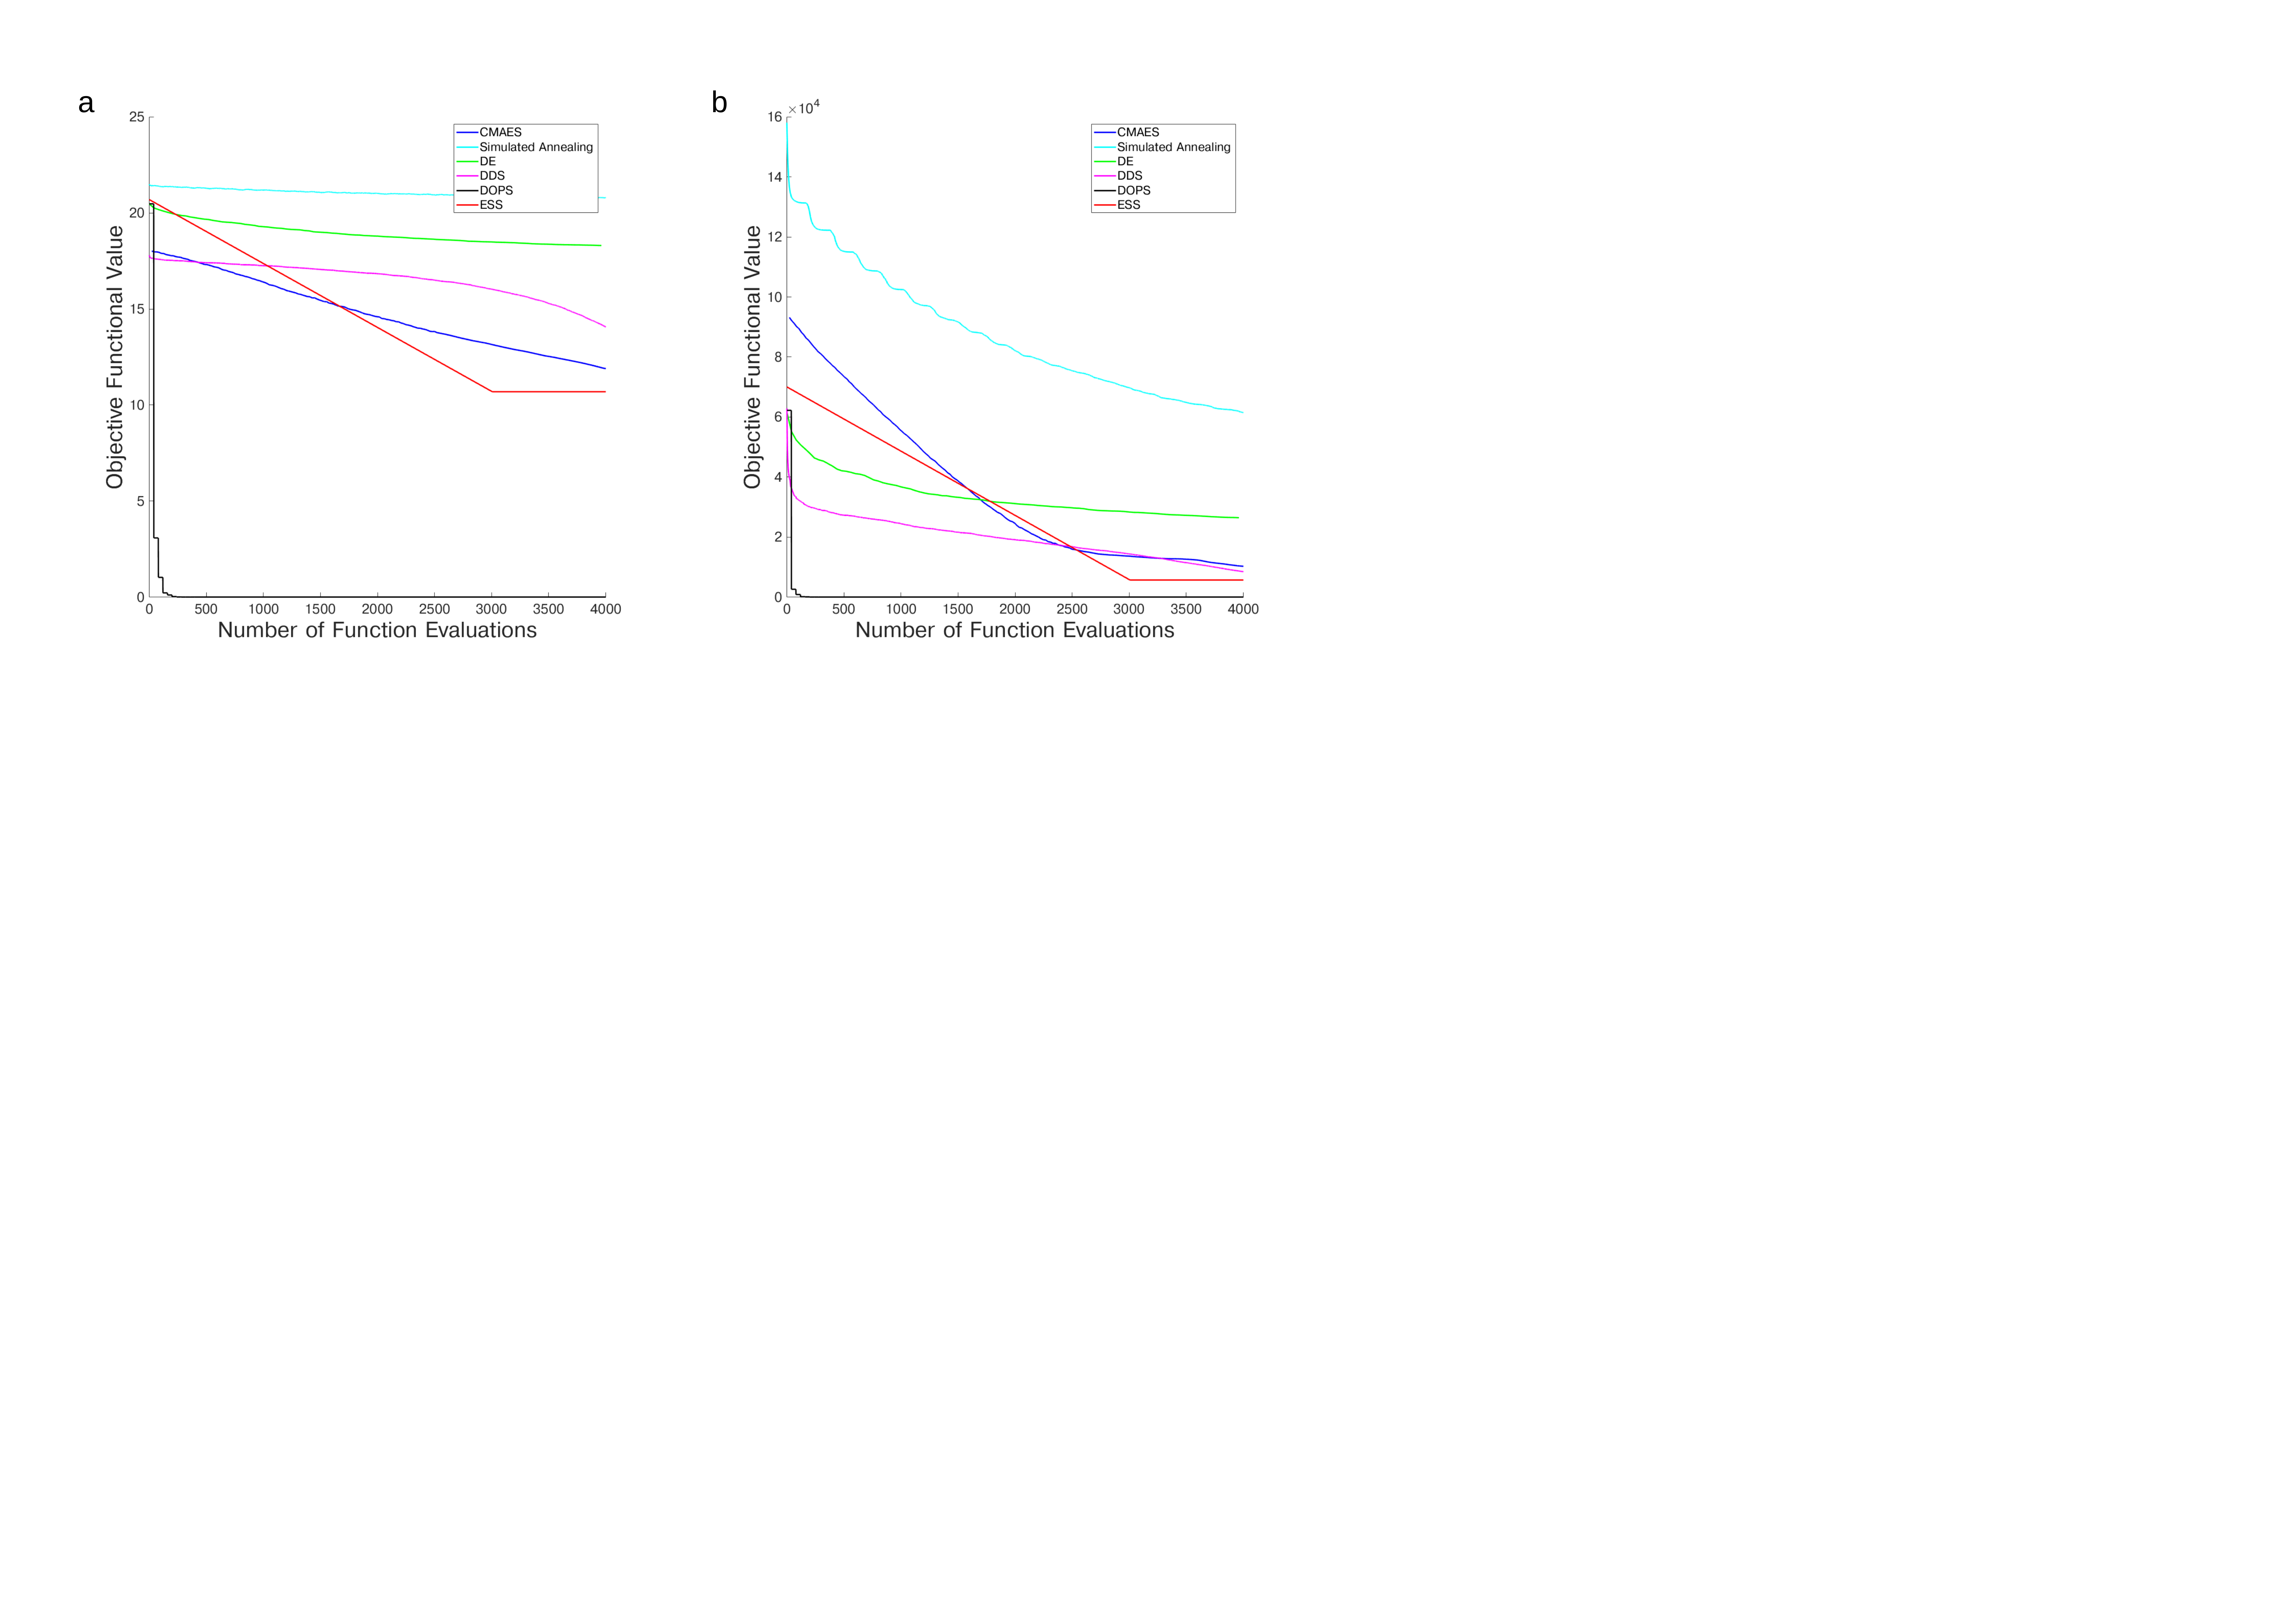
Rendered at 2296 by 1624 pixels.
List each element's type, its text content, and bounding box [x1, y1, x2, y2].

picture [711, 73, 1299, 662]
picture [73, 73, 662, 662]
text_box b [706, 83, 751, 121]
text_box a [73, 83, 117, 121]
